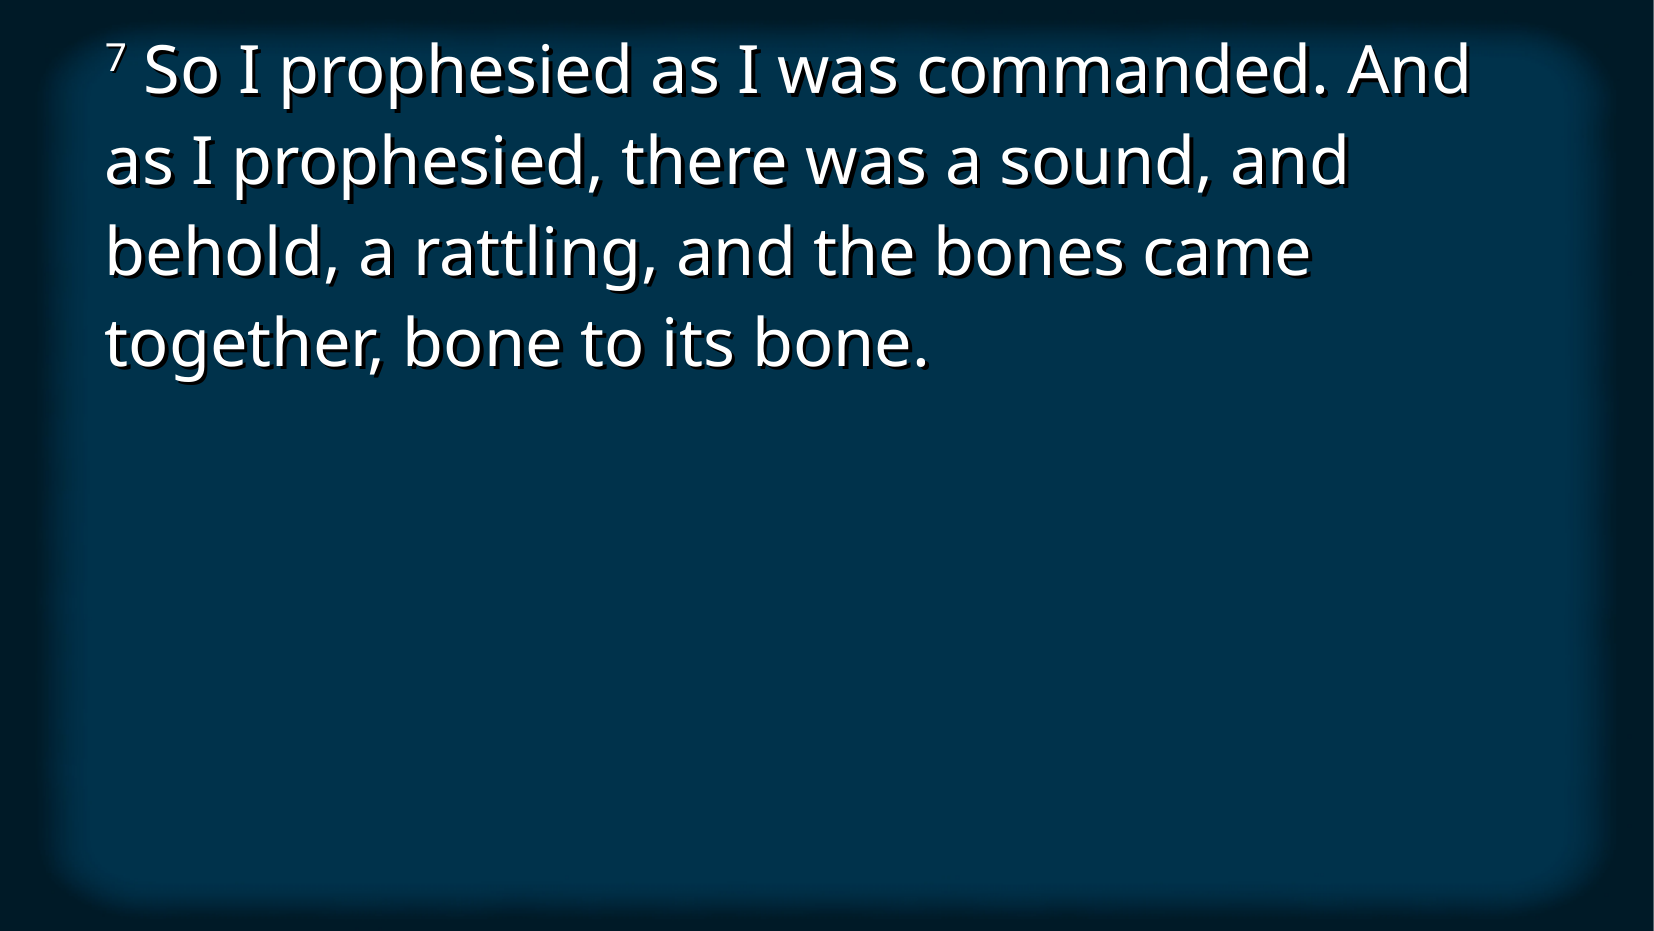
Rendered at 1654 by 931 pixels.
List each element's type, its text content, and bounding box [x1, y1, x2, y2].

text_box 7 So I prophesied as I was commanded. And as I prophesied, there was a sound, and behold, a rattling, and the bones came together, bone to its bone. [90, 15, 1561, 385]
picture [0, 0, 1654, 931]
